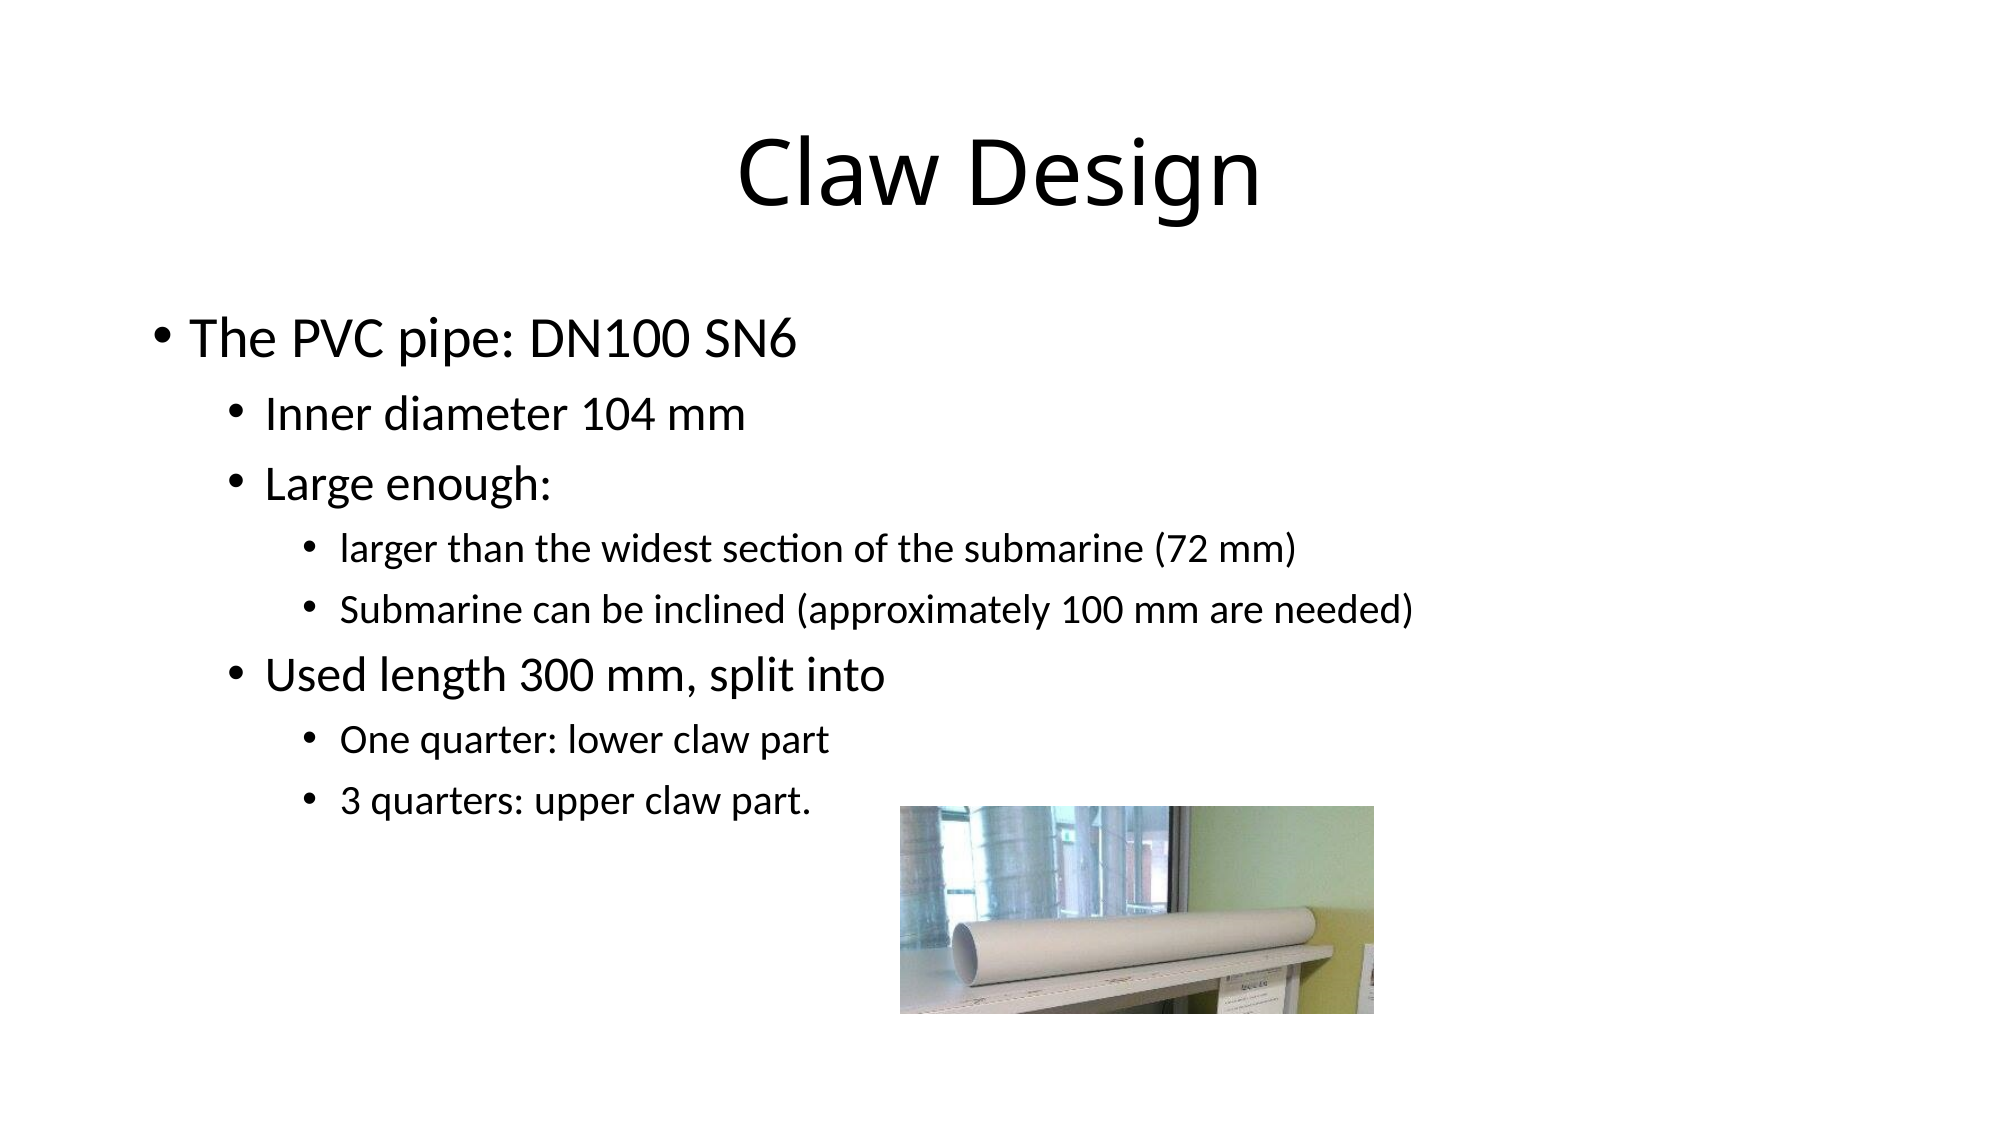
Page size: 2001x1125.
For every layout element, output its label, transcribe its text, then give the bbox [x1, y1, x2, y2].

title Claw Design [137, 59, 1863, 278]
picture [900, 806, 1374, 1014]
list The PVC pipe: DN100 SN6 Inner diameter 104 mm Large enough: larger than the widest section of the submarine (72 mm) Submarine can be inclined (approximately 100 mm are needed) Used length 300 mm, split into One quarter: lower claw part 3 quarters: upper claw part. [137, 299, 1863, 1014]
